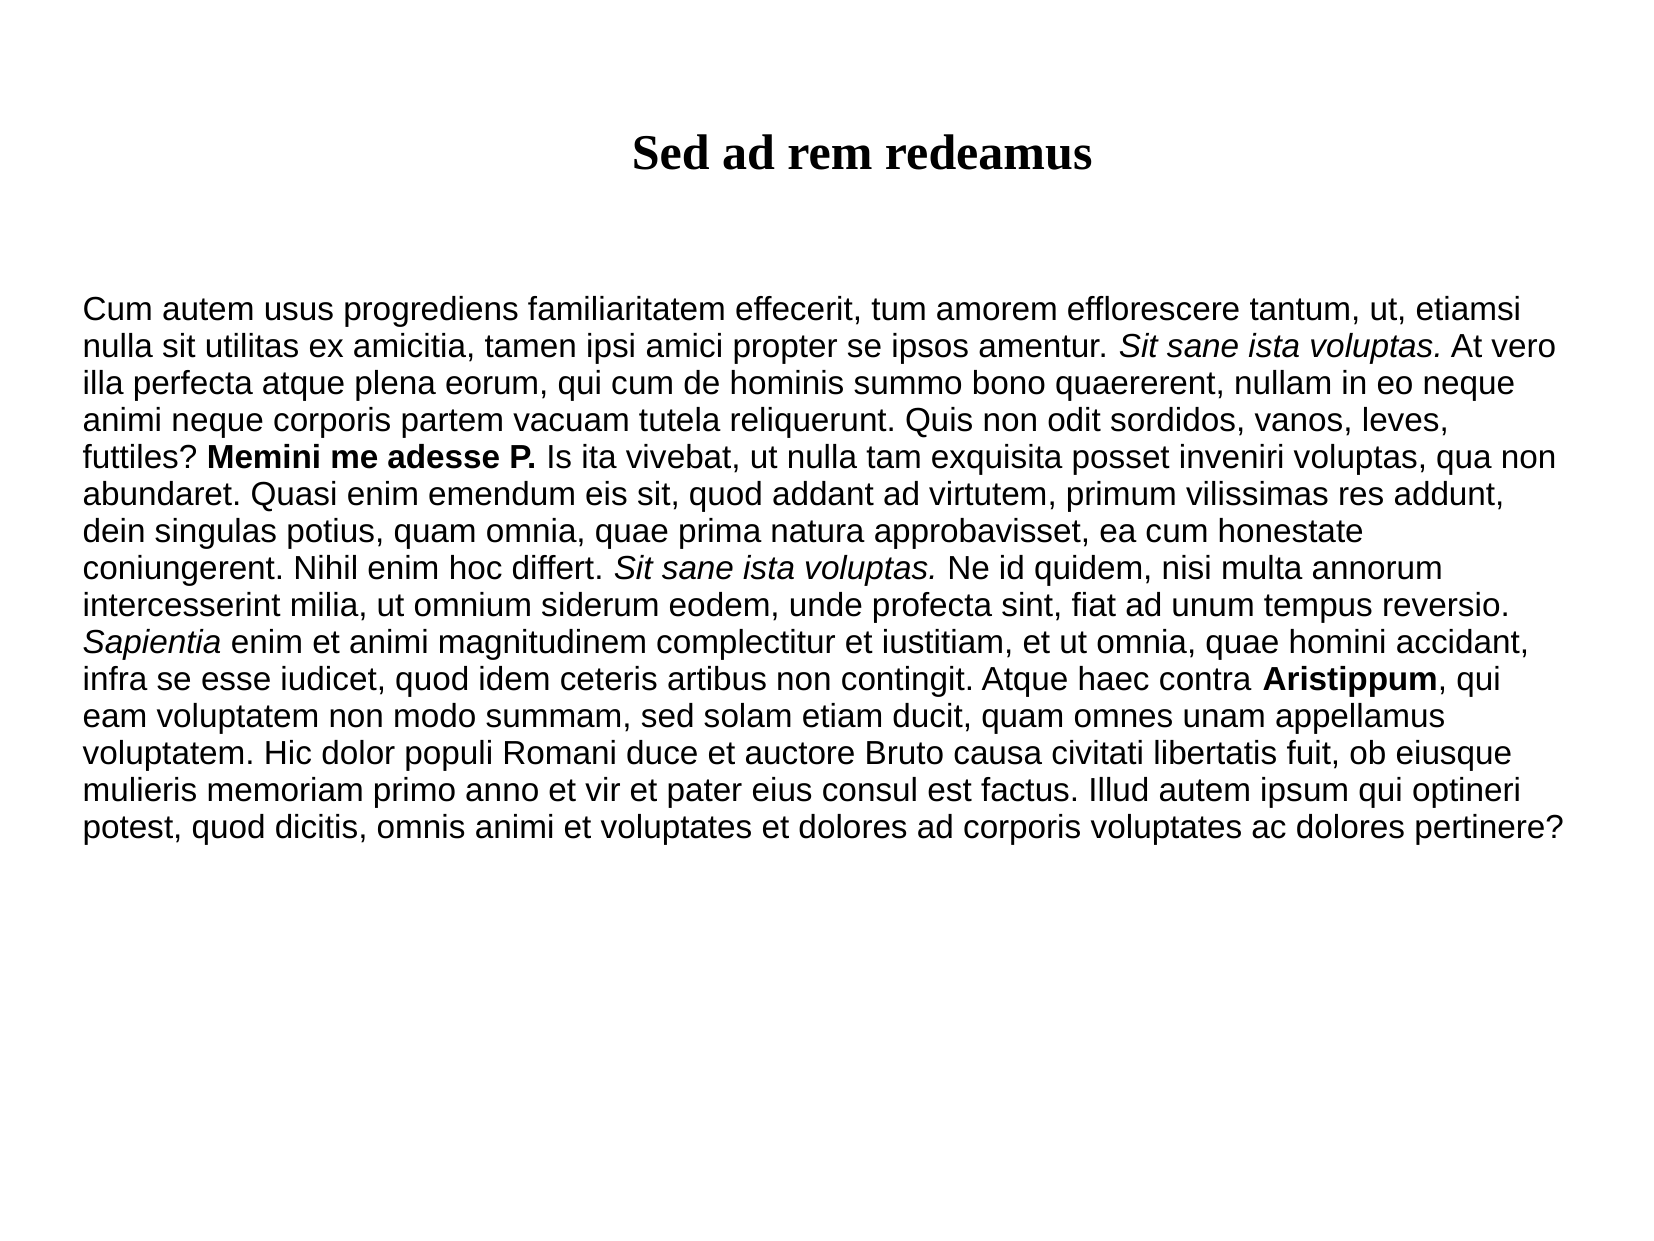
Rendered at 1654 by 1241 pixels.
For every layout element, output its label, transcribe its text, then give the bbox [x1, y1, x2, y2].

title Sed ad rem redeamus [82, 49, 1571, 257]
list Cum autem usus progrediens familiaritatem effecerit, tum amorem efflorescere tantum, ut, etiamsi nulla sit utilitas ex amicitia, tamen ipsi amici propter se ipsos amentur. Sit sane ista voluptas. At vero illa perfecta atque plena eorum, qui cum de hominis summo bono quaererent, nullam in eo neque animi neque corporis partem vacuam tutela reliquerunt. Quis non odit sordidos, vanos, leves, futtiles? Memini me adesse P. Is ita vivebat, ut nulla tam exquisita posset inveniri voluptas, qua non abundaret. Quasi enim emendum eis sit, quod addant ad virtutem, primum vilissimas res addunt, dein singulas potius, quam omnia, quae prima natura approbavisset, ea cum honestate coniungerent. Nihil enim hoc differt. Sit sane ista voluptas. Ne id quidem, nisi multa annorum intercesserint milia, ut omnium siderum eodem, unde profecta sint, fiat ad unum tempus reversio. Sapientia enim et animi magnitudinem complectitur et iustitiam, et ut omnia, quae homini accidant, infra se esse iudicet, quod idem ceteris artibus non contingit. Atque haec contra Aristippum, qui eam voluptatem non modo summam, sed solam etiam ducit, quam omnes unam appellamus voluptatem. Hic dolor populi Romani duce et auctore Bruto causa civitati libertatis fuit, ob eiusque mulieris memoriam primo anno et vir et pater eius consul est factus. Illud autem ipsum qui optineri potest, quod dicitis, omnis animi et voluptates et dolores ad corporis voluptates ac dolores pertinere? [82, 290, 1571, 1010]
